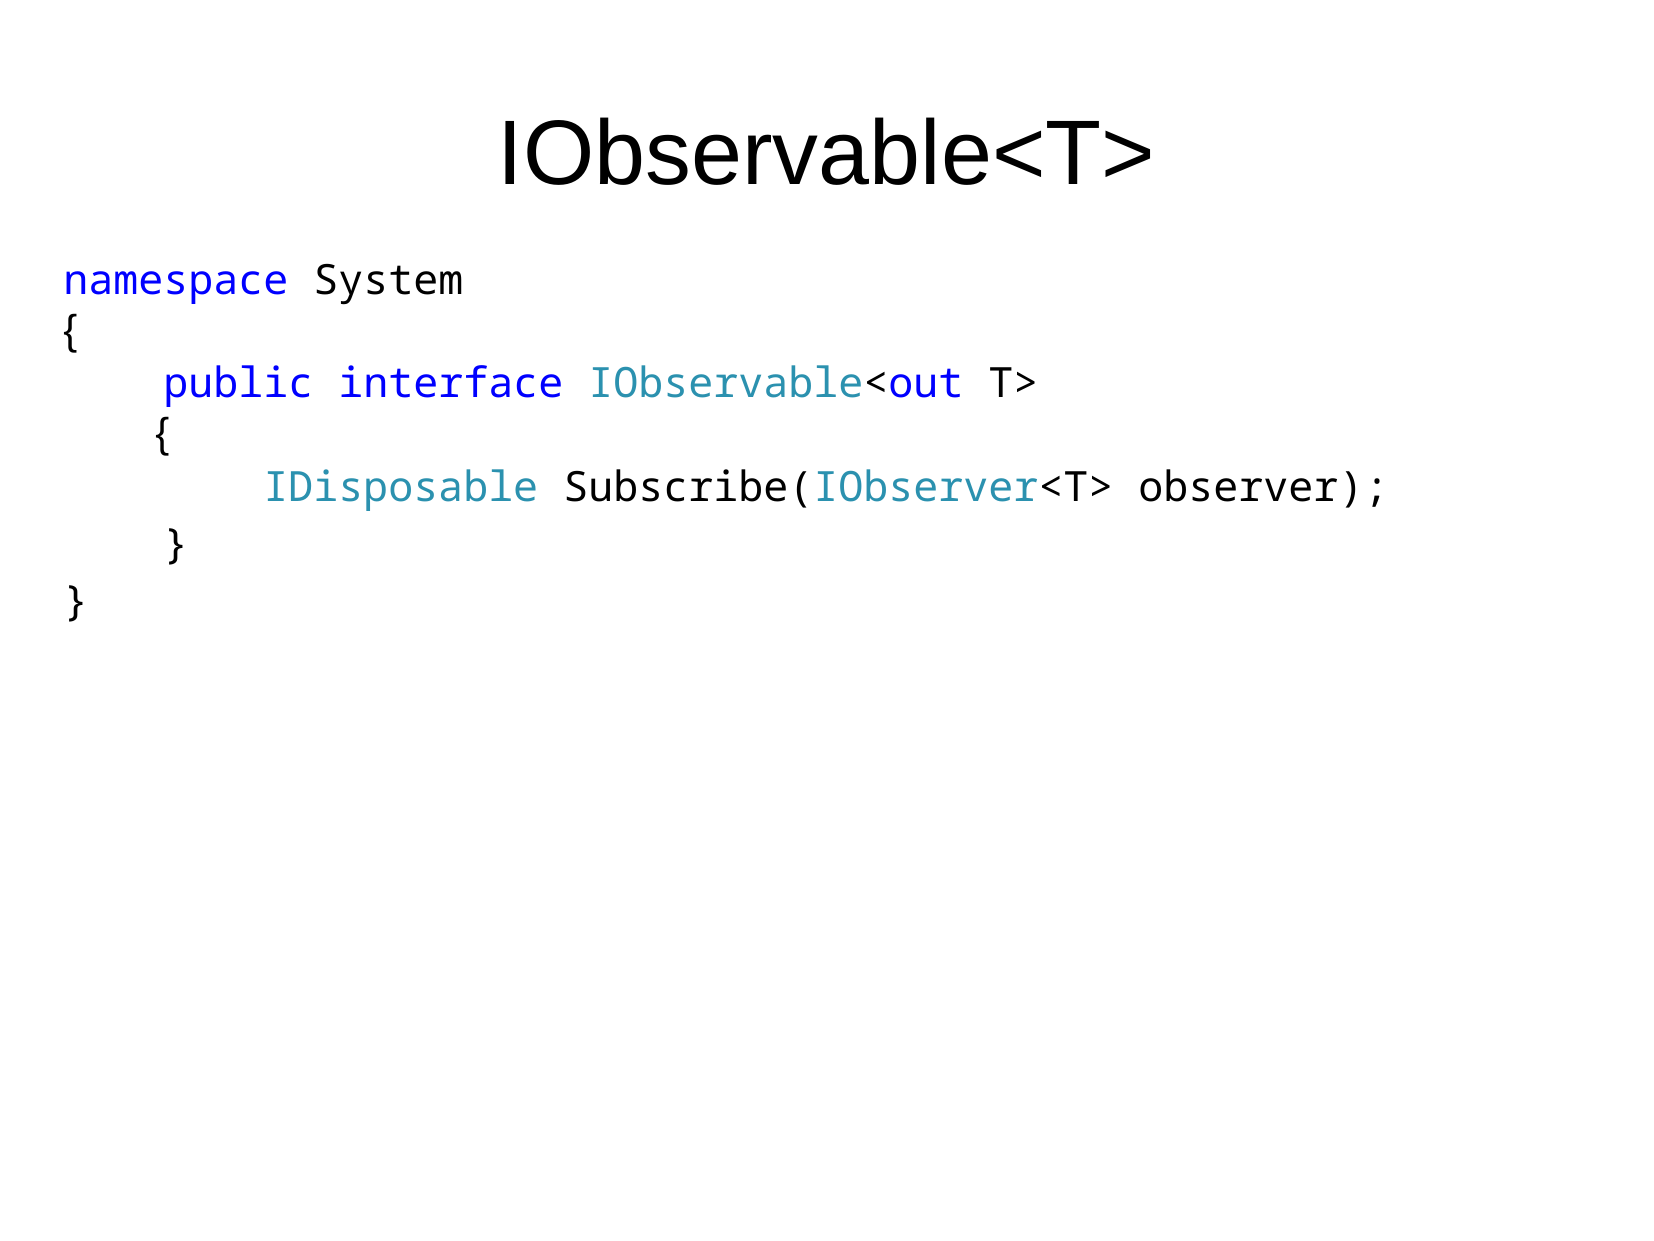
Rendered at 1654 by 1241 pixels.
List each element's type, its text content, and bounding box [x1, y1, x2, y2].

text_box namespace System { public interface IObservable<out T> { IDisposable Subscribe(IObserver<T> observer); } } [48, 242, 1616, 1158]
title IObservable<T> [82, 49, 1571, 242]
